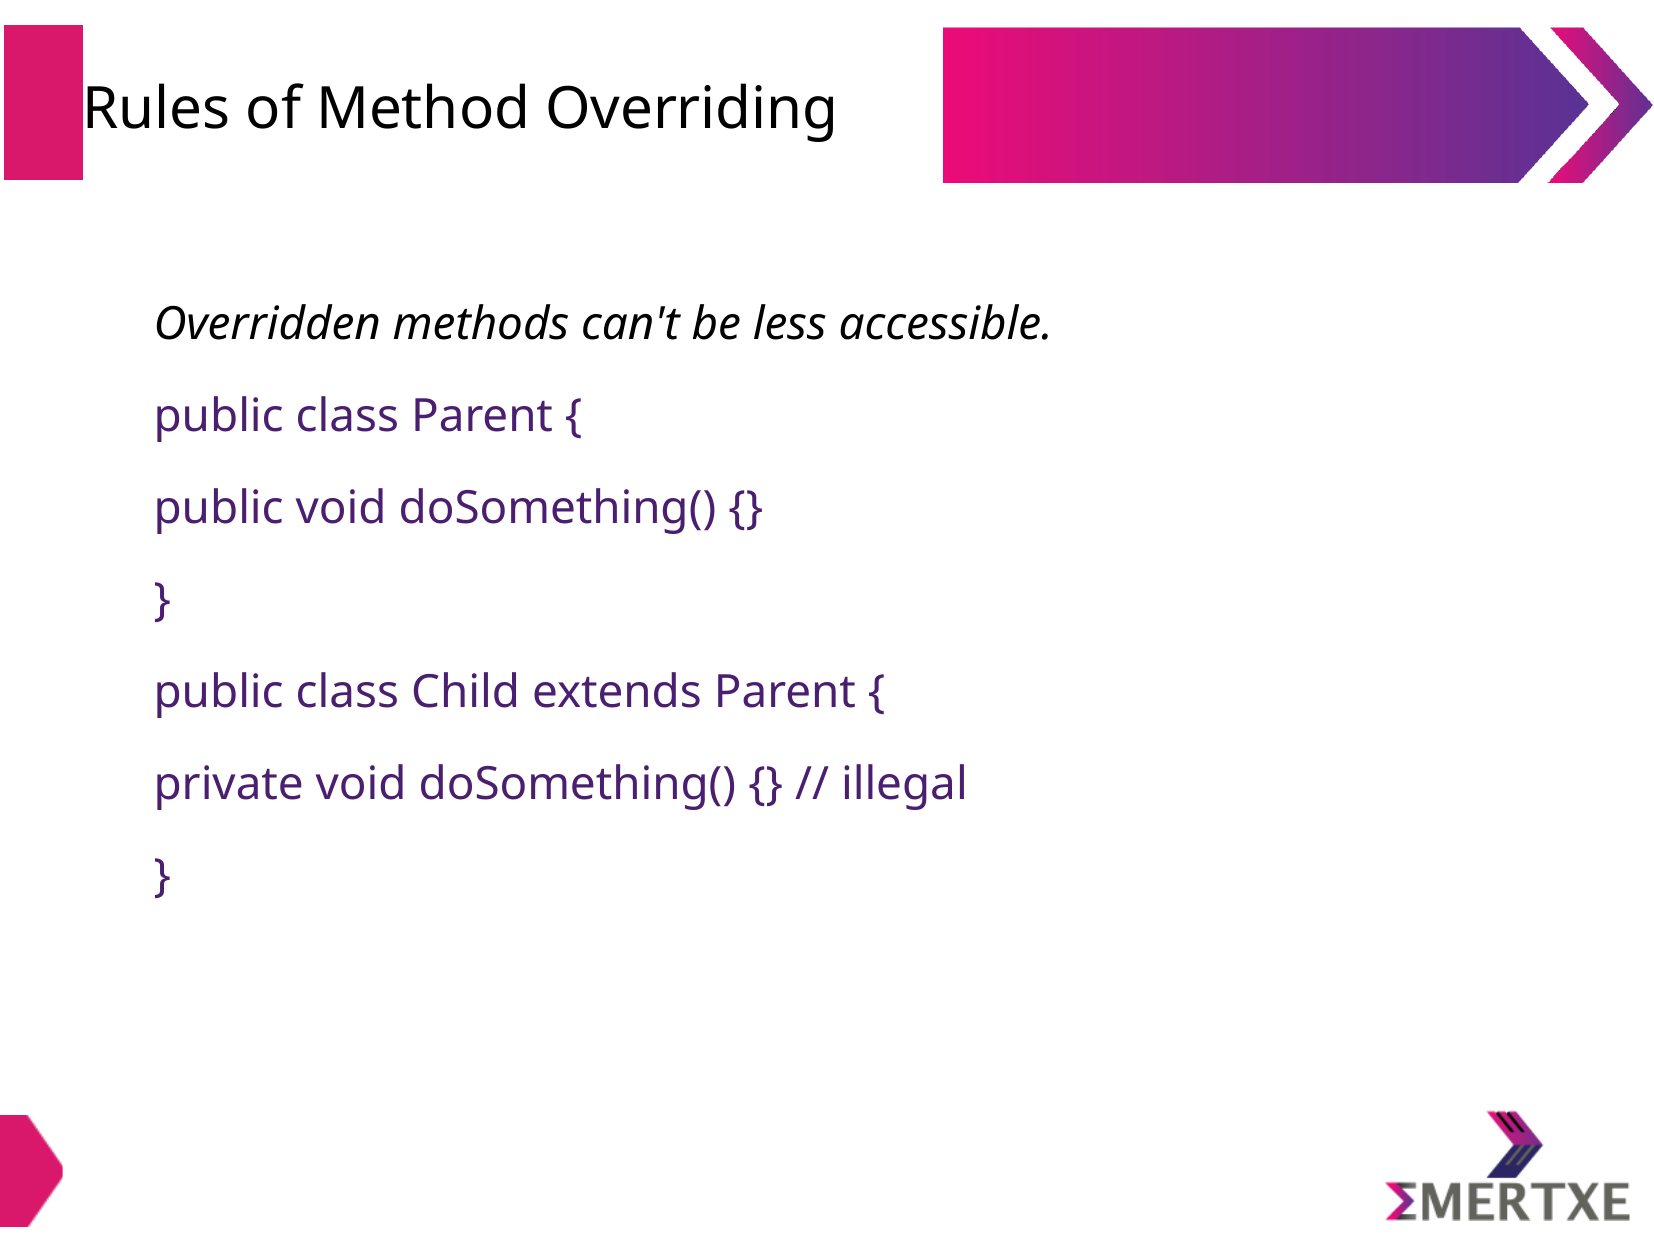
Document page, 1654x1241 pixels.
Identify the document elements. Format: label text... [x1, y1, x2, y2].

title Rules of Method Overriding [82, 2, 1571, 210]
list Overridden methods can't be less accessible. public class Parent { public void doSomething() {} } public class Child extends Parent { private void doSomething() {} // illegal } [82, 290, 1571, 1010]
picture [1385, 1107, 1631, 1221]
picture [1571, 27, 1653, 183]
